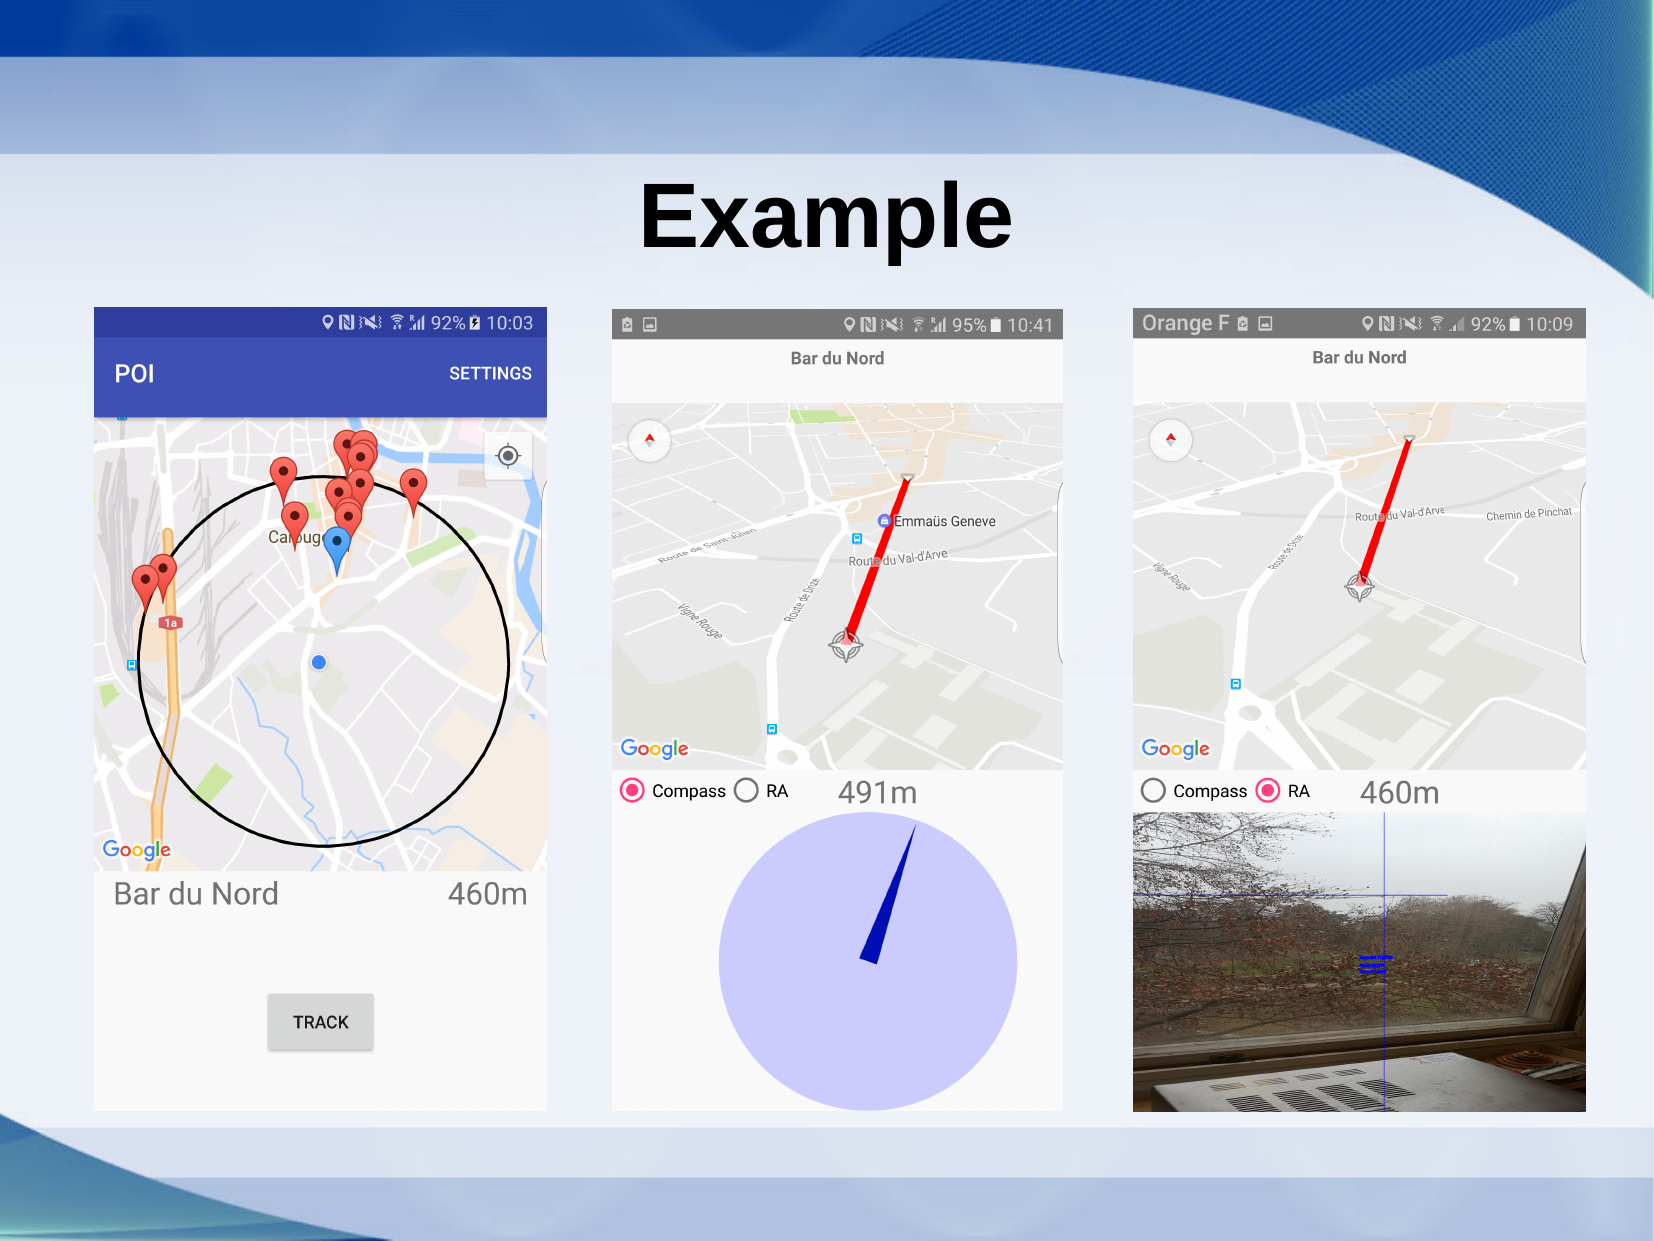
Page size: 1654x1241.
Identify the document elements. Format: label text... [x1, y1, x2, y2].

title Example [82, 111, 1571, 319]
picture [0, 0, 1654, 1241]
